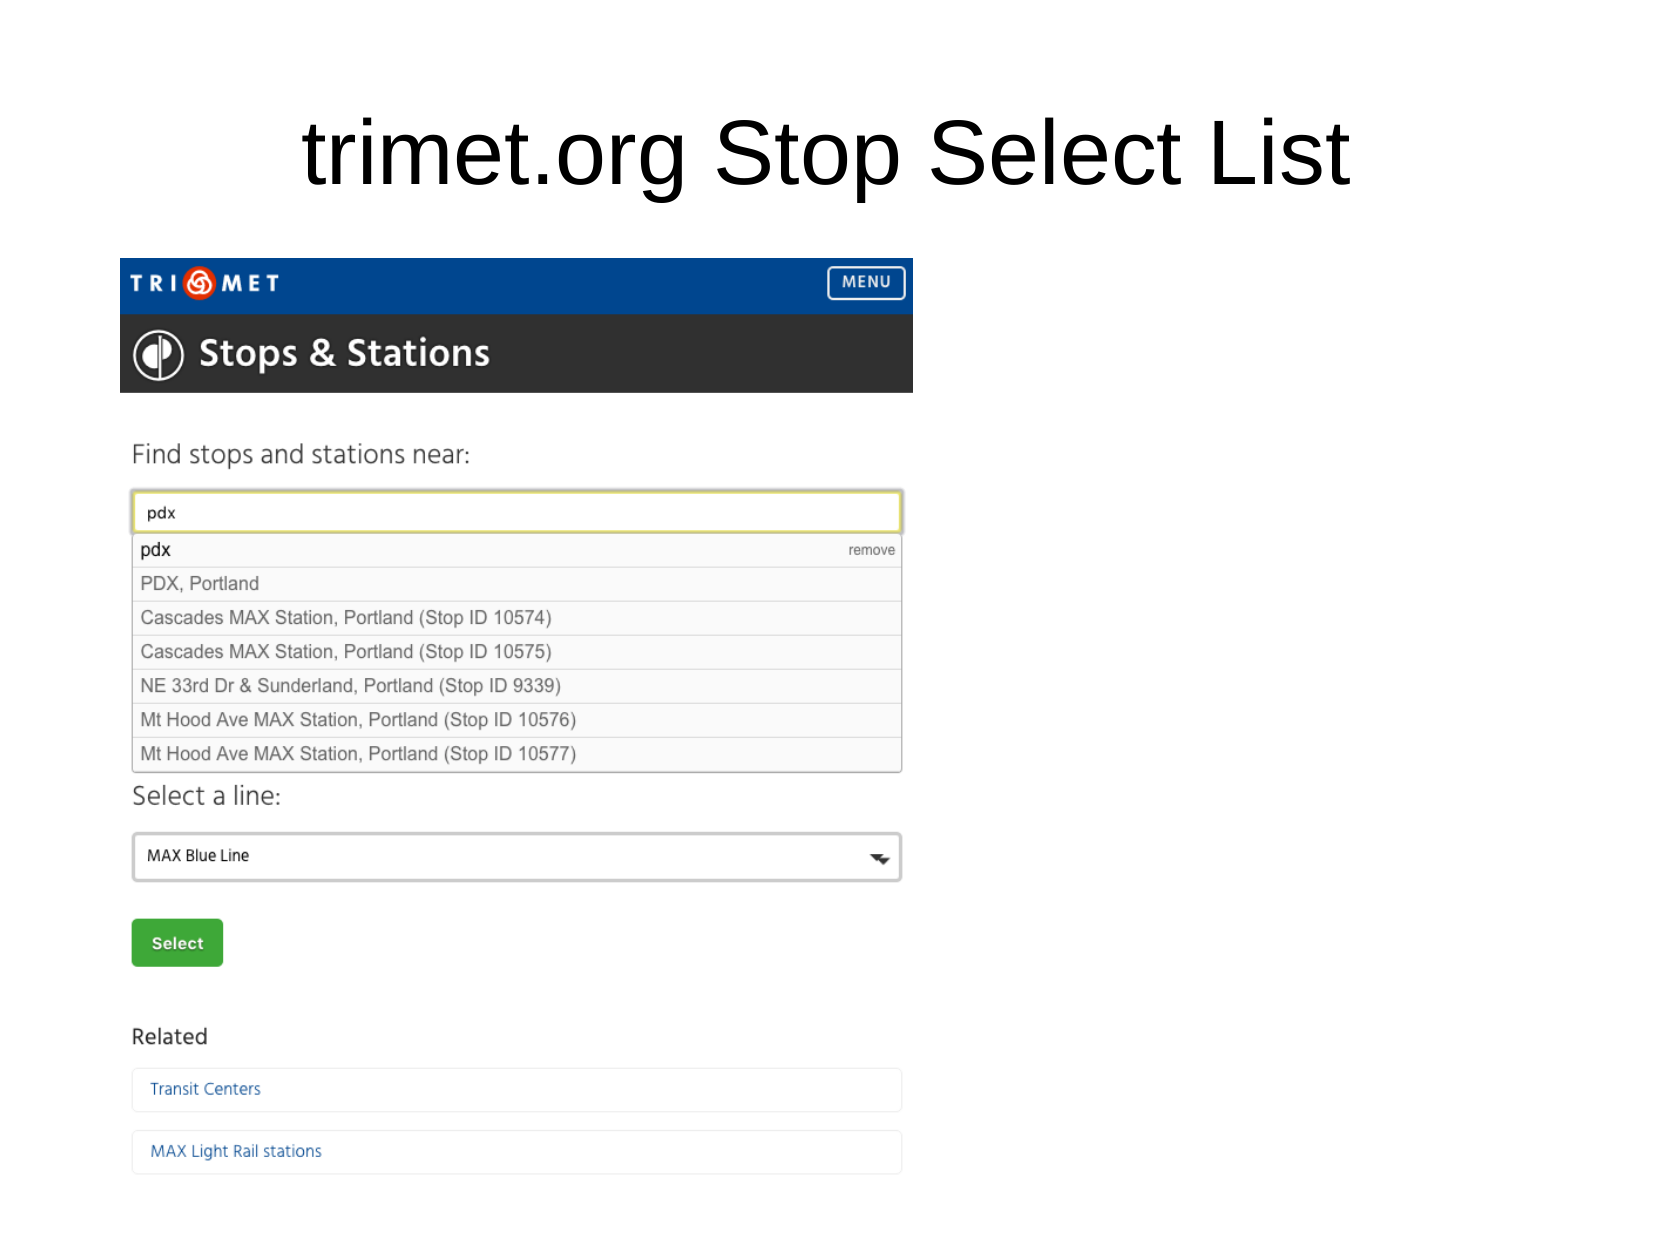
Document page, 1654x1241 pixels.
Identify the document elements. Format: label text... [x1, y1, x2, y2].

title trimet.org Stop Select List [82, 49, 1571, 257]
picture [120, 258, 913, 1184]
